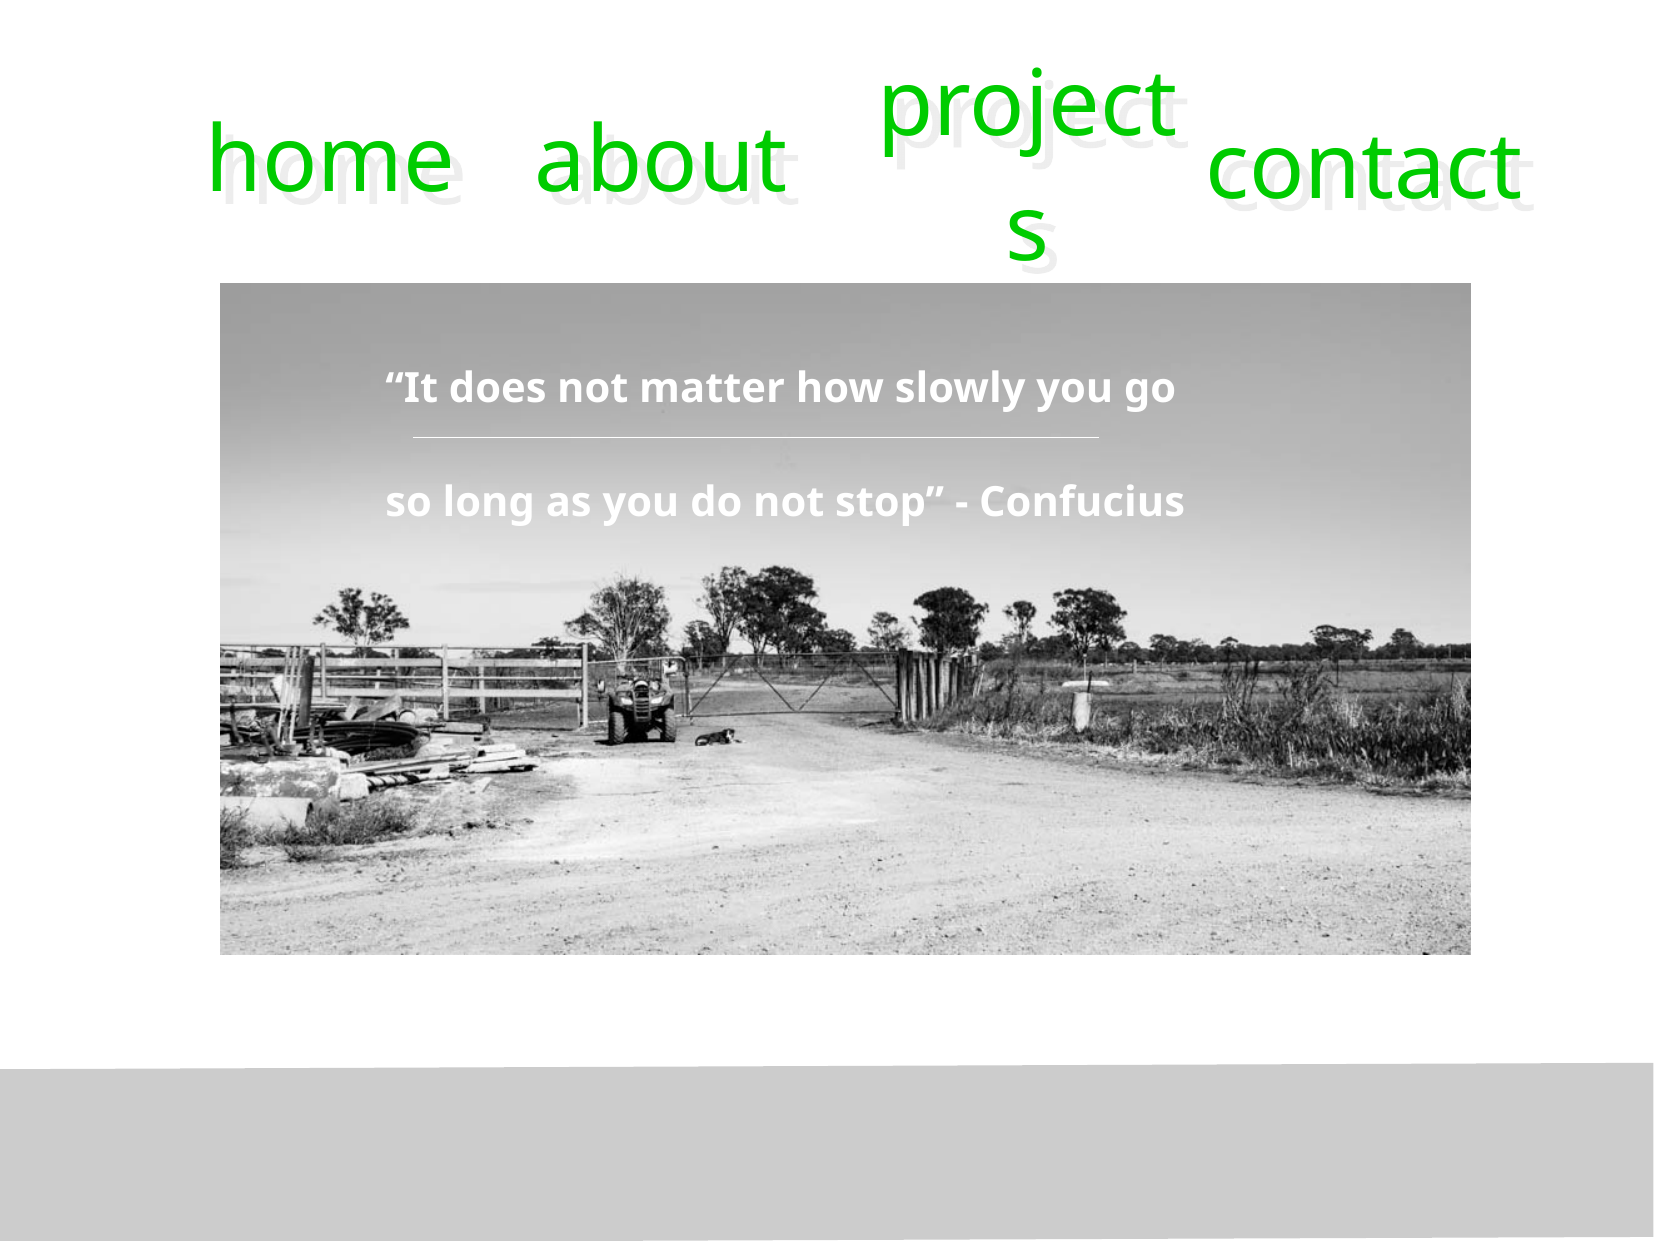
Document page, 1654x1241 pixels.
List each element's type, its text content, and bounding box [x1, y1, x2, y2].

picture [220, 283, 1471, 955]
title projects [856, 70, 1192, 255]
title contact [1192, 70, 1536, 255]
title home [159, 64, 490, 249]
text_box [0, 1062, 1654, 1241]
text_box “It does not matter how slowly you go so long as you do not stop” - Confucius [370, 350, 1134, 508]
title about [490, 64, 833, 249]
